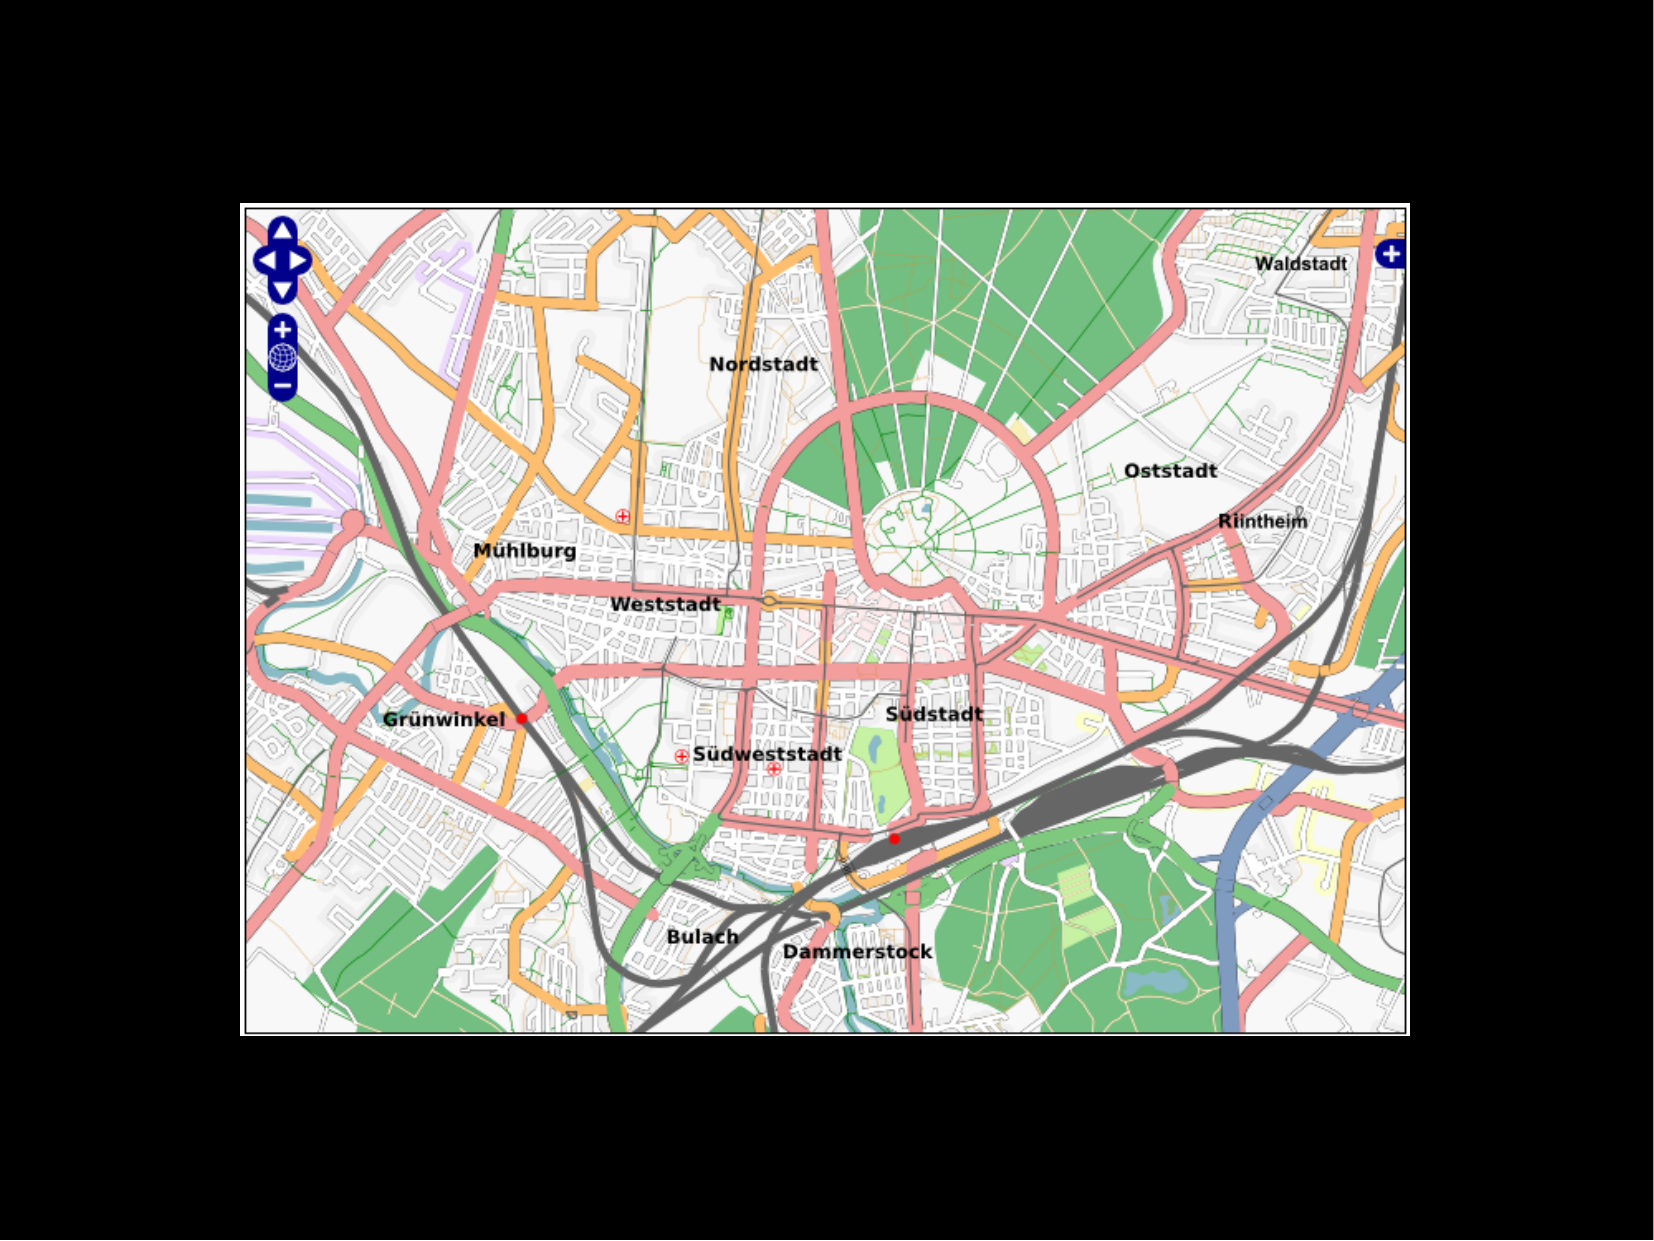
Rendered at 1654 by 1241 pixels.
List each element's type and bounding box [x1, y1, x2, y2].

picture [240, 203, 1410, 1036]
